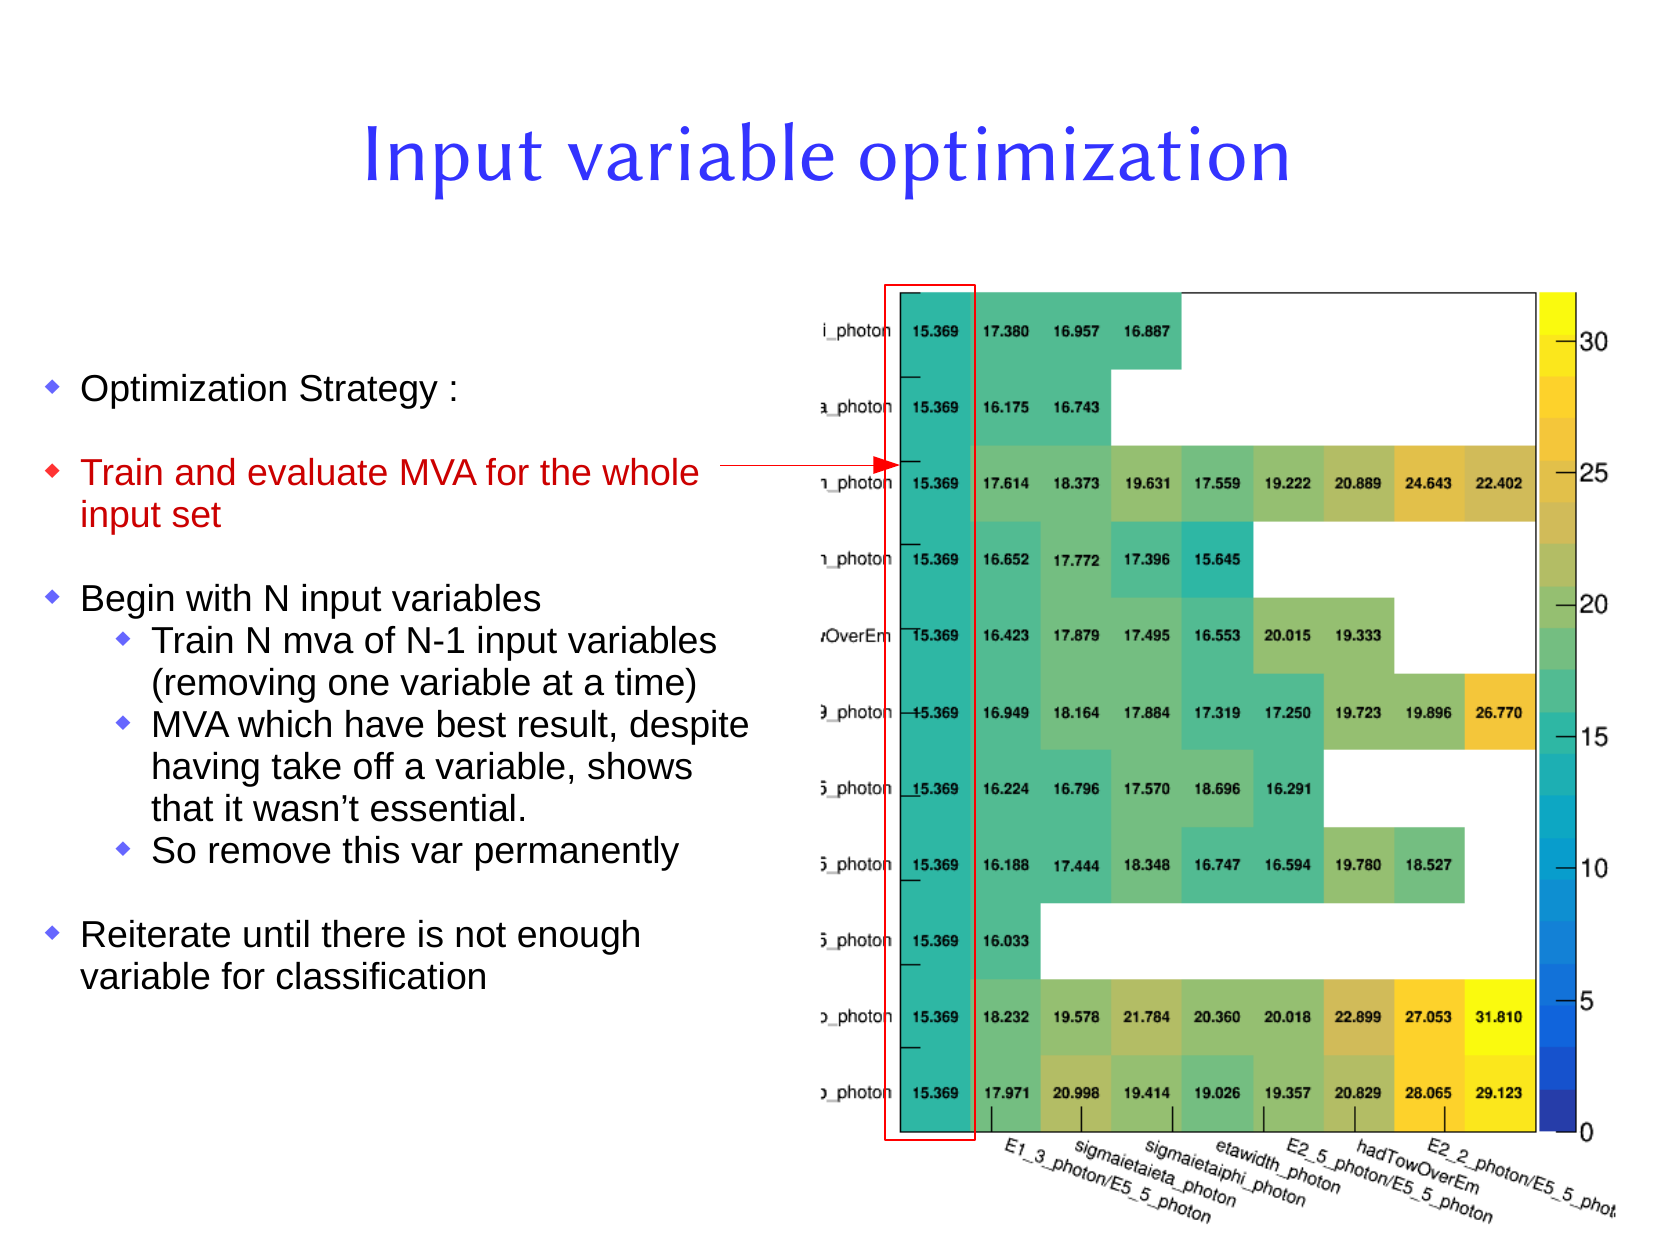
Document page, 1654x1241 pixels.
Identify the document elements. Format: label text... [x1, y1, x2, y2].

text_box Optimization Strategy : Train and evaluate MVA for the whole input set Begin with N input variables Train N mva of N-1 input variables (removing one variable at a time) MVA which have best result, despite having take off a variable, shows that it wasn’t essential. So remove this var permanently Reiterate until there is not enough variable for classification [30, 360, 781, 1005]
picture [806, 179, 1654, 1241]
picture [886, 286, 974, 1139]
title Input variable optimization [82, 49, 1571, 257]
